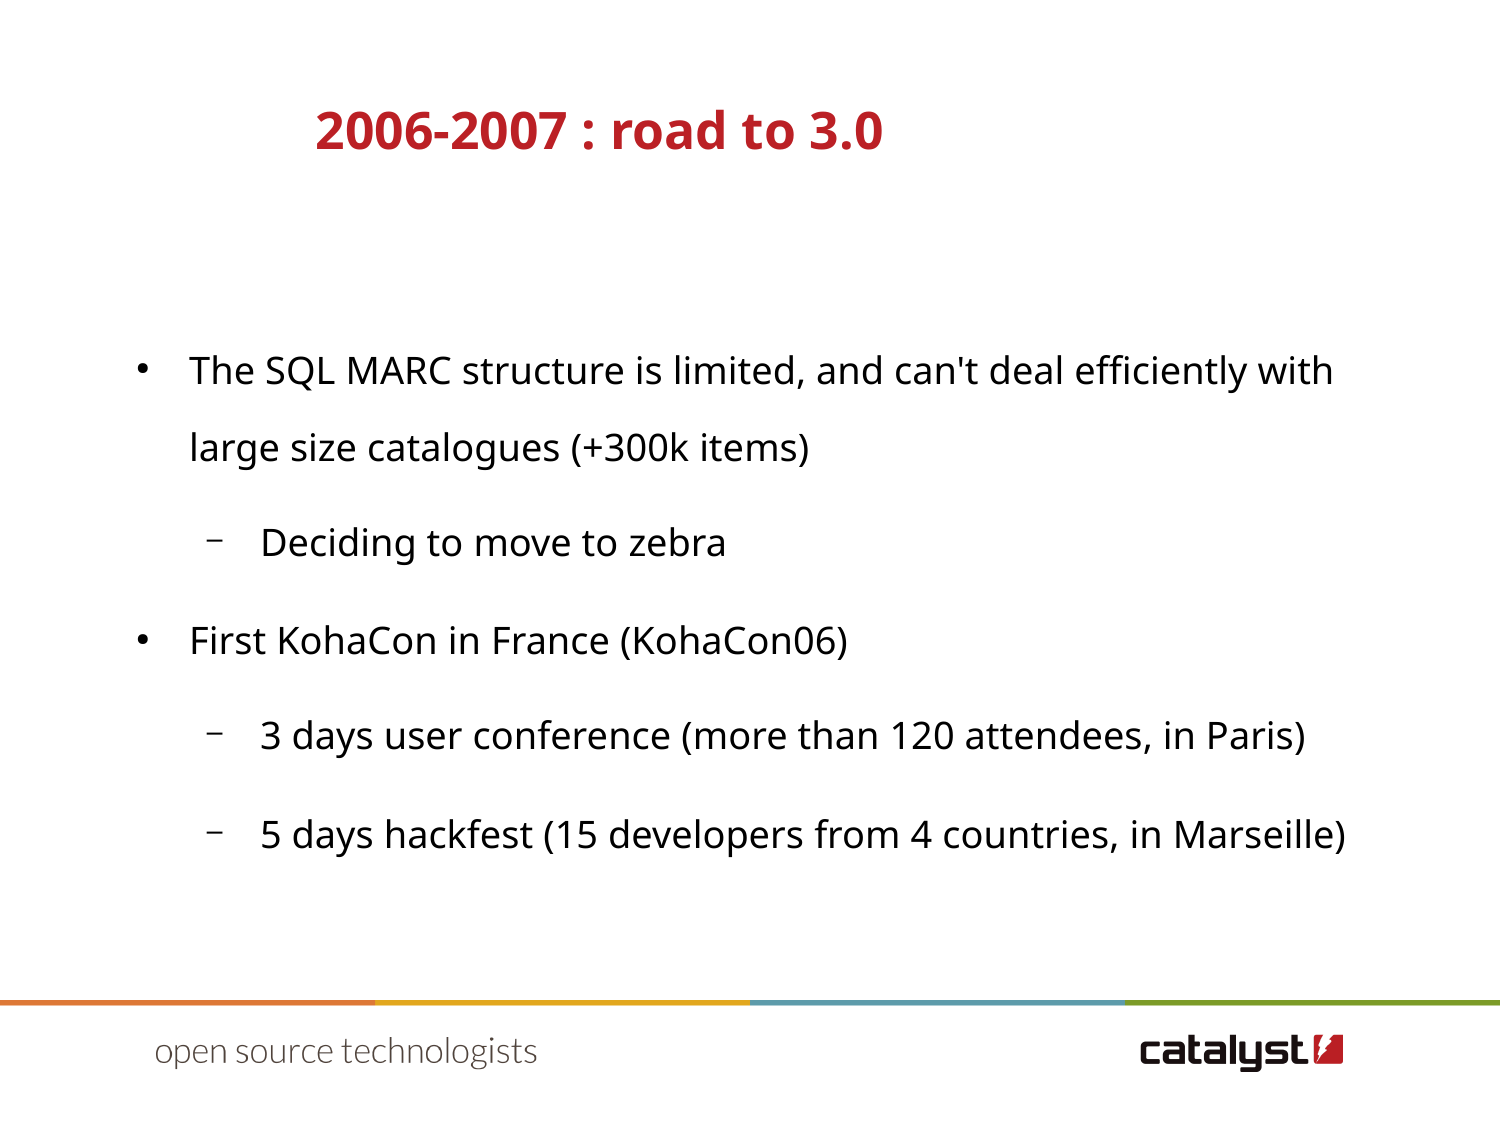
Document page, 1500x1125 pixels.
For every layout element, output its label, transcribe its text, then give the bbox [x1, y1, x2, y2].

list The SQL MARC structure is limited, and can't deal efficiently with large size catalogues (+300k items) Deciding to move to zebra First KohaCon in France (KohaCon06) 3 days user conference (more than 120 attendees, in Paris) 5 days hackfest (15 developers from 4 countries, in Marseille) [118, 317, 1382, 1061]
title 2006-2007 : road to 3.0 [315, 0, 1463, 260]
picture [0, 1000, 1500, 1072]
